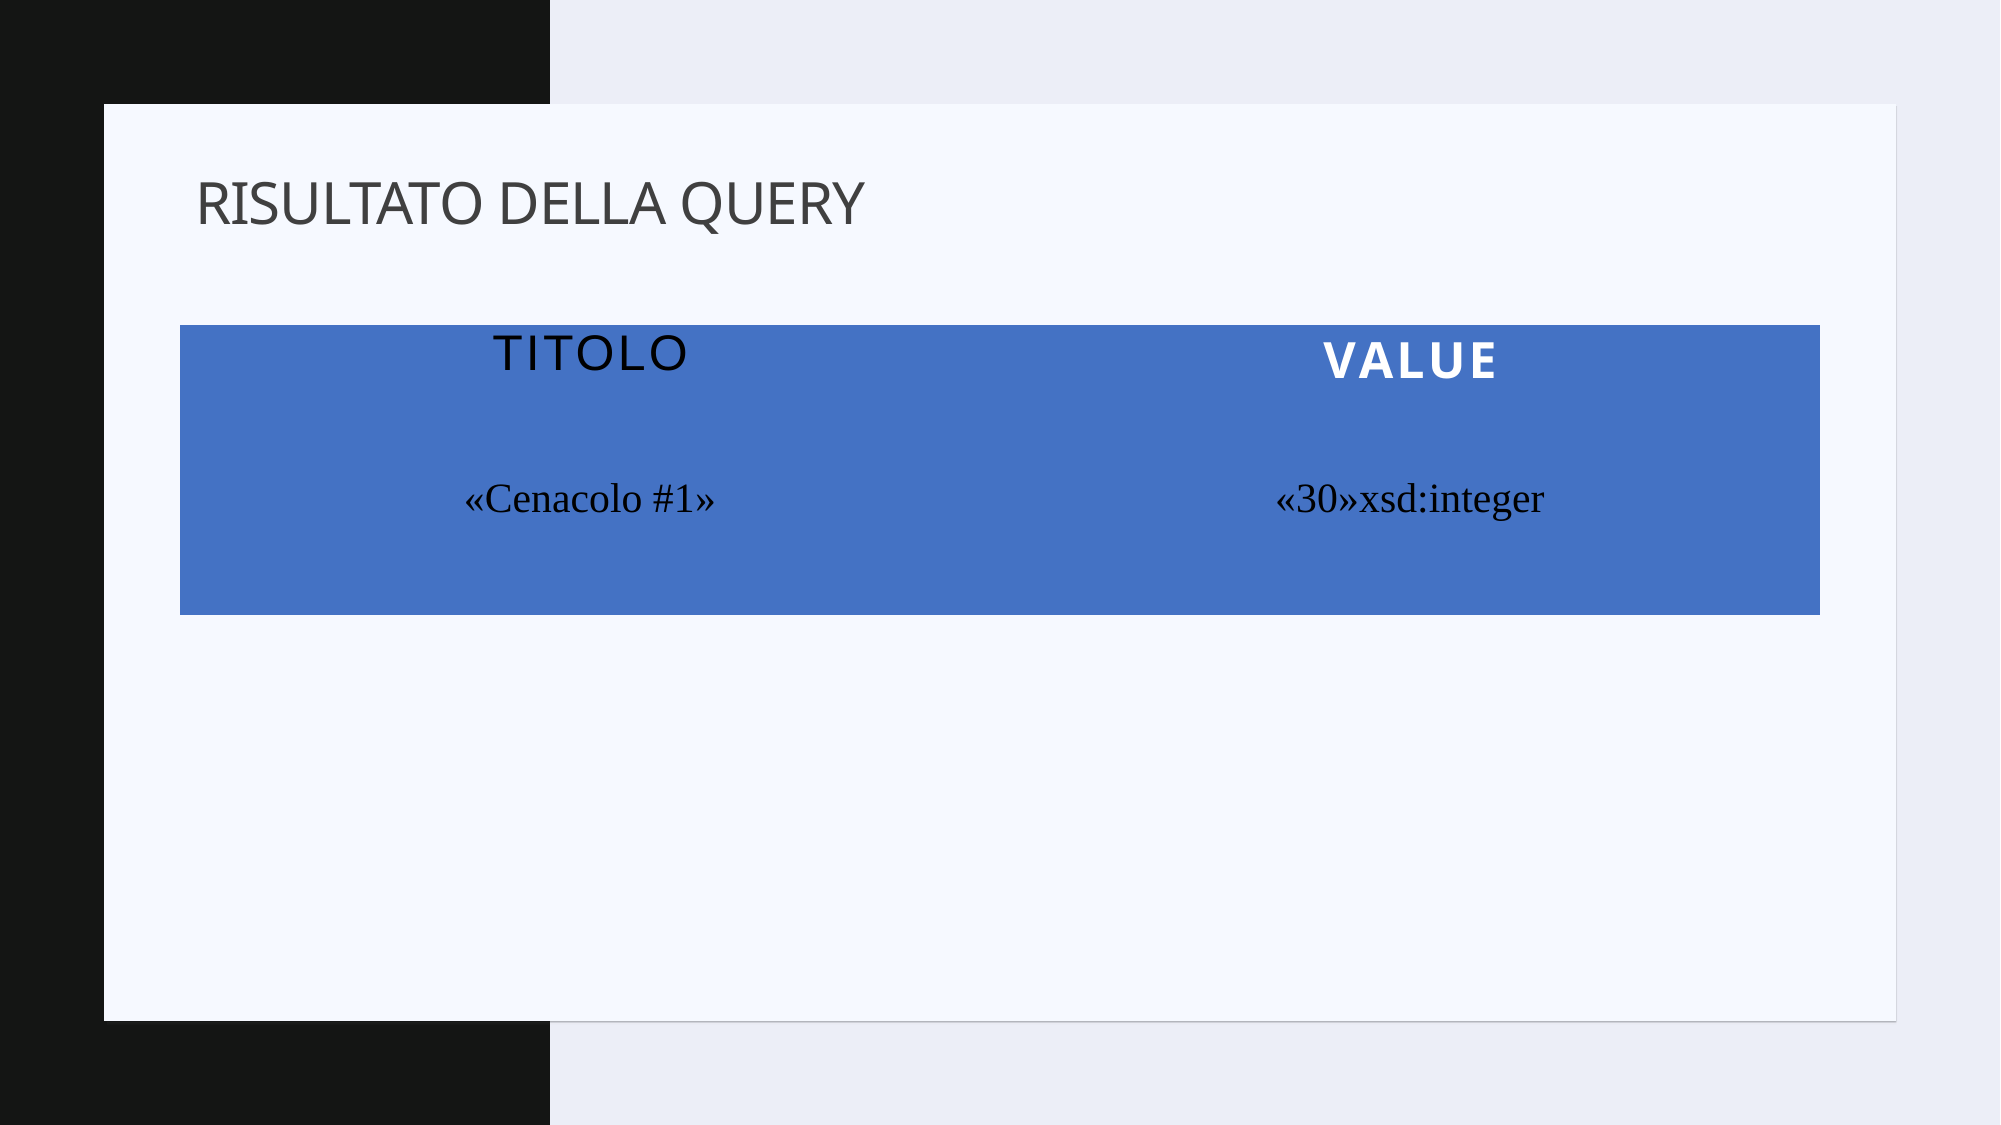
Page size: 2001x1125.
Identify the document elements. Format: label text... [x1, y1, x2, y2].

title Risultato della query [180, 154, 1831, 252]
table_header titolo [180, 325, 1000, 476]
table_cell «30»xsd:integer [1000, 476, 1820, 615]
table_cell «Cenacolo #1» [180, 476, 1000, 615]
table_header Value [1000, 325, 1820, 476]
